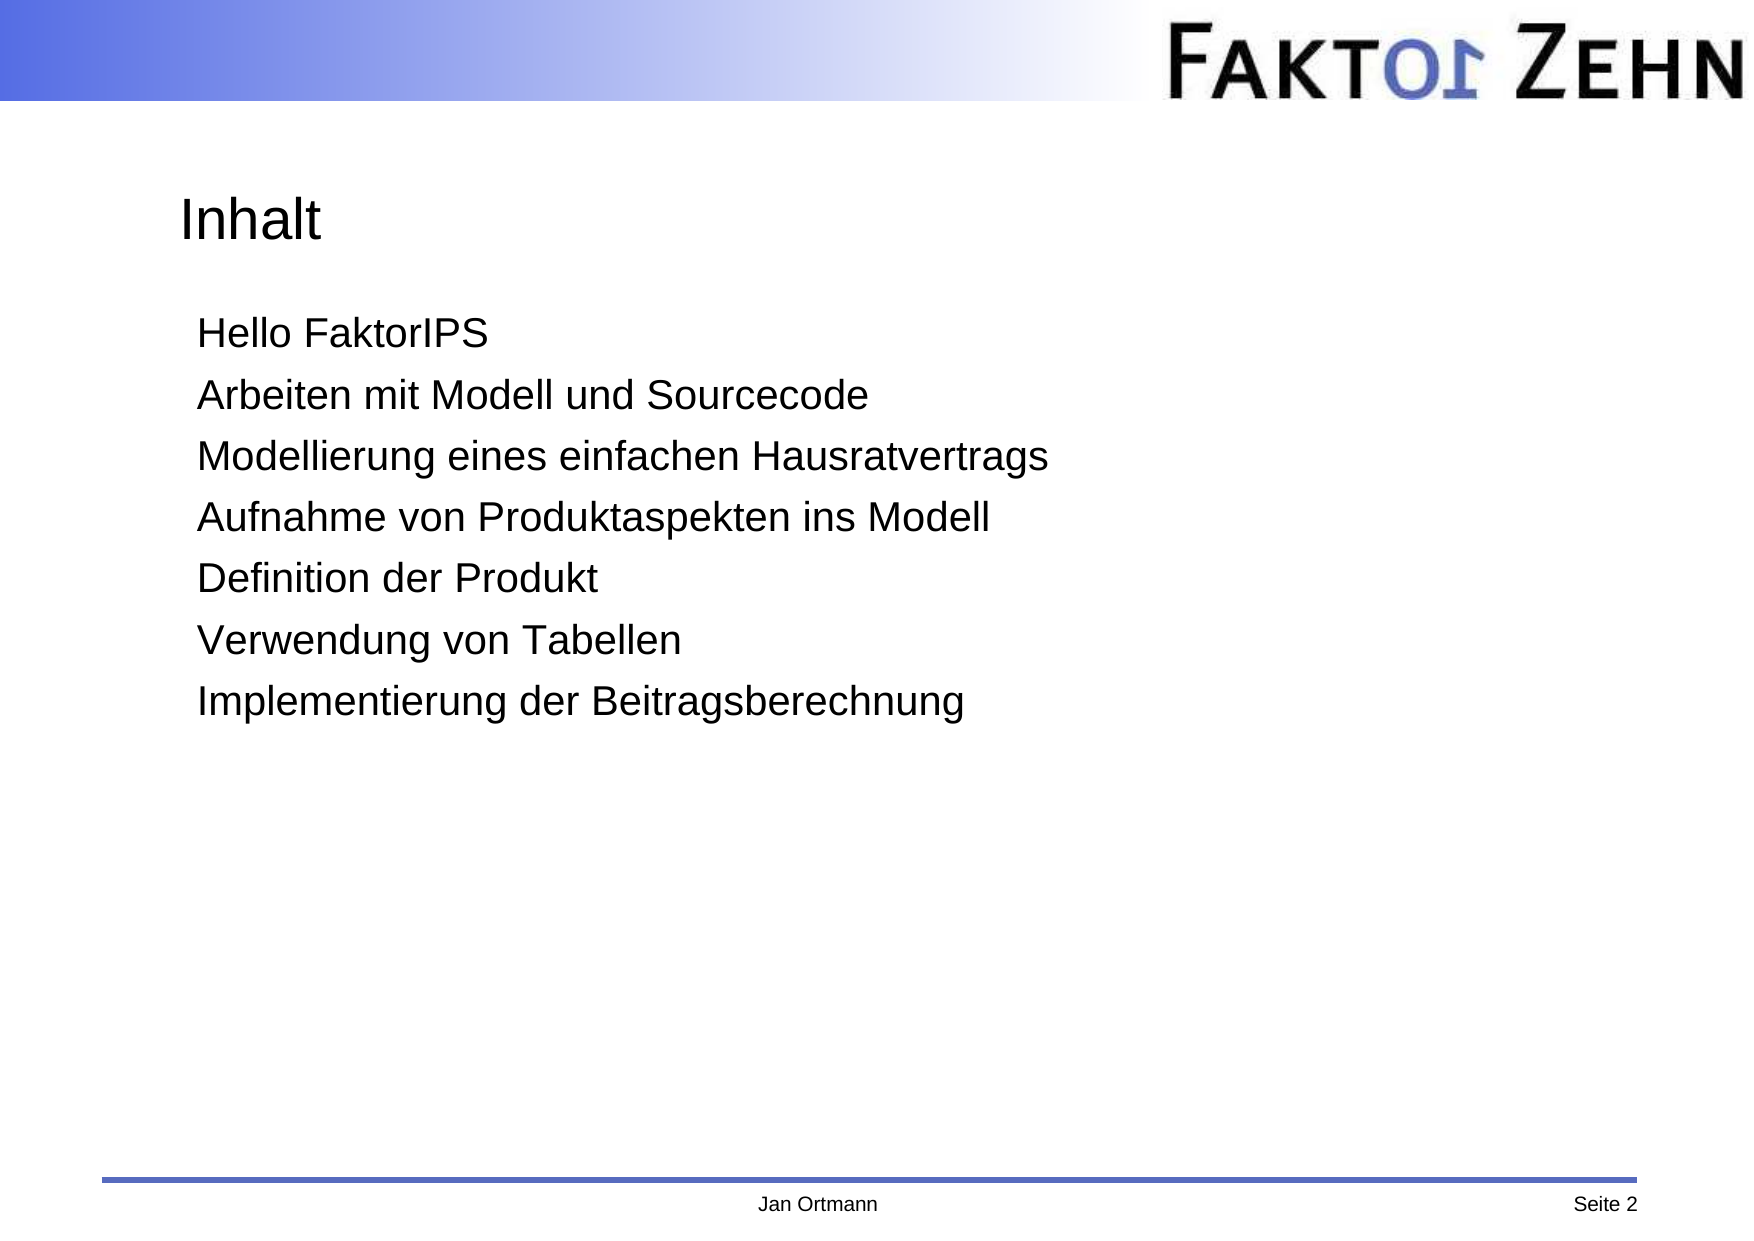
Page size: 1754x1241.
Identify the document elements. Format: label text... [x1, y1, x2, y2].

picture [1162, 7, 1752, 100]
list Hello FaktorIPS Arbeiten mit Modell und Sourcecode Modellierung eines einfachen Hausratvertrags Aufnahme von Produktaspekten ins Modell Definition der Produkt Verwendung von Tabellen Implementierung der Beitragsberechnung [179, 310, 1576, 1078]
title Inhalt [179, 142, 1576, 296]
